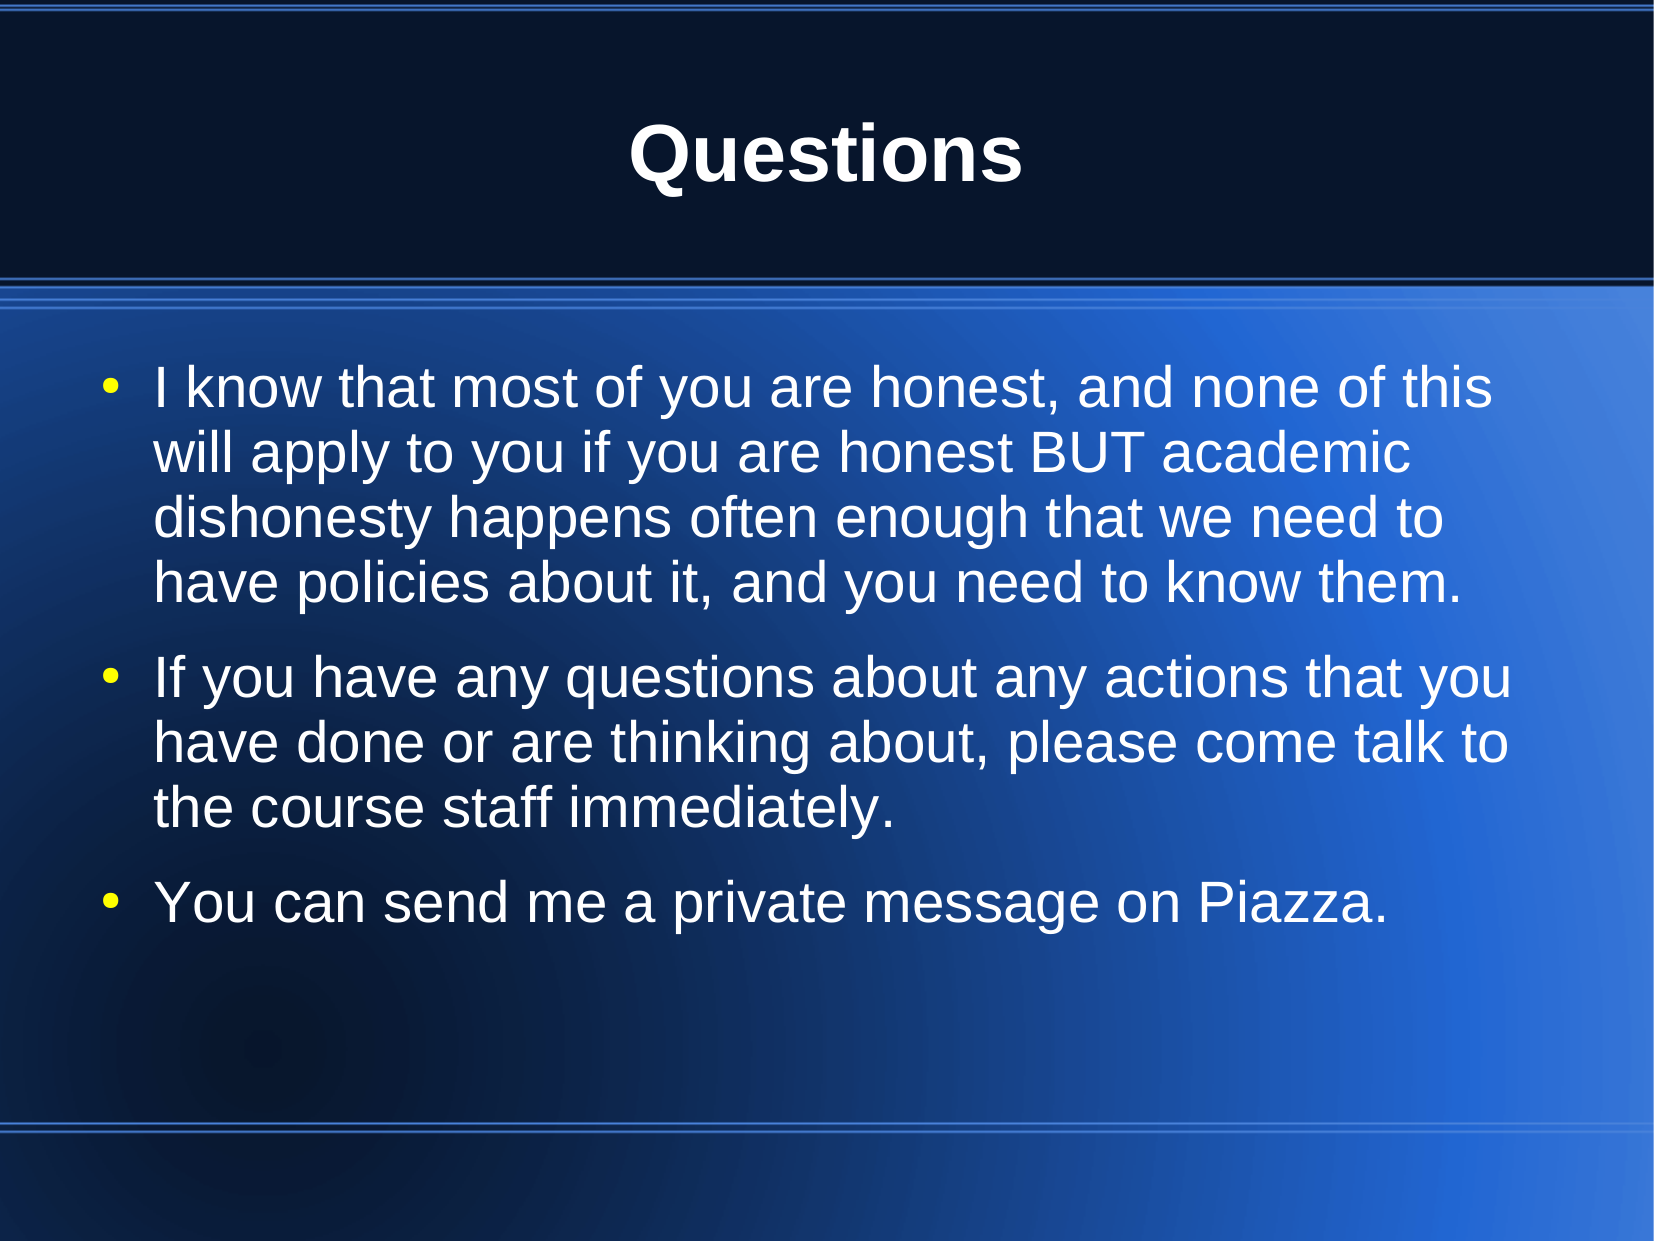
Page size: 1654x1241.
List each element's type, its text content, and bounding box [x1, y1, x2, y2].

title Questions [82, 49, 1571, 257]
list I know that most of you are honest, and none of this will apply to you if you are honest BUT academic dishonesty happens often enough that we need to have policies about it, and you need to know them. If you have any questions about any actions that you have done or are thinking about, please come talk to the course staff immediately. You can send me a private message on Piazza. [82, 355, 1571, 1060]
picture [0, 0, 1654, 1241]
